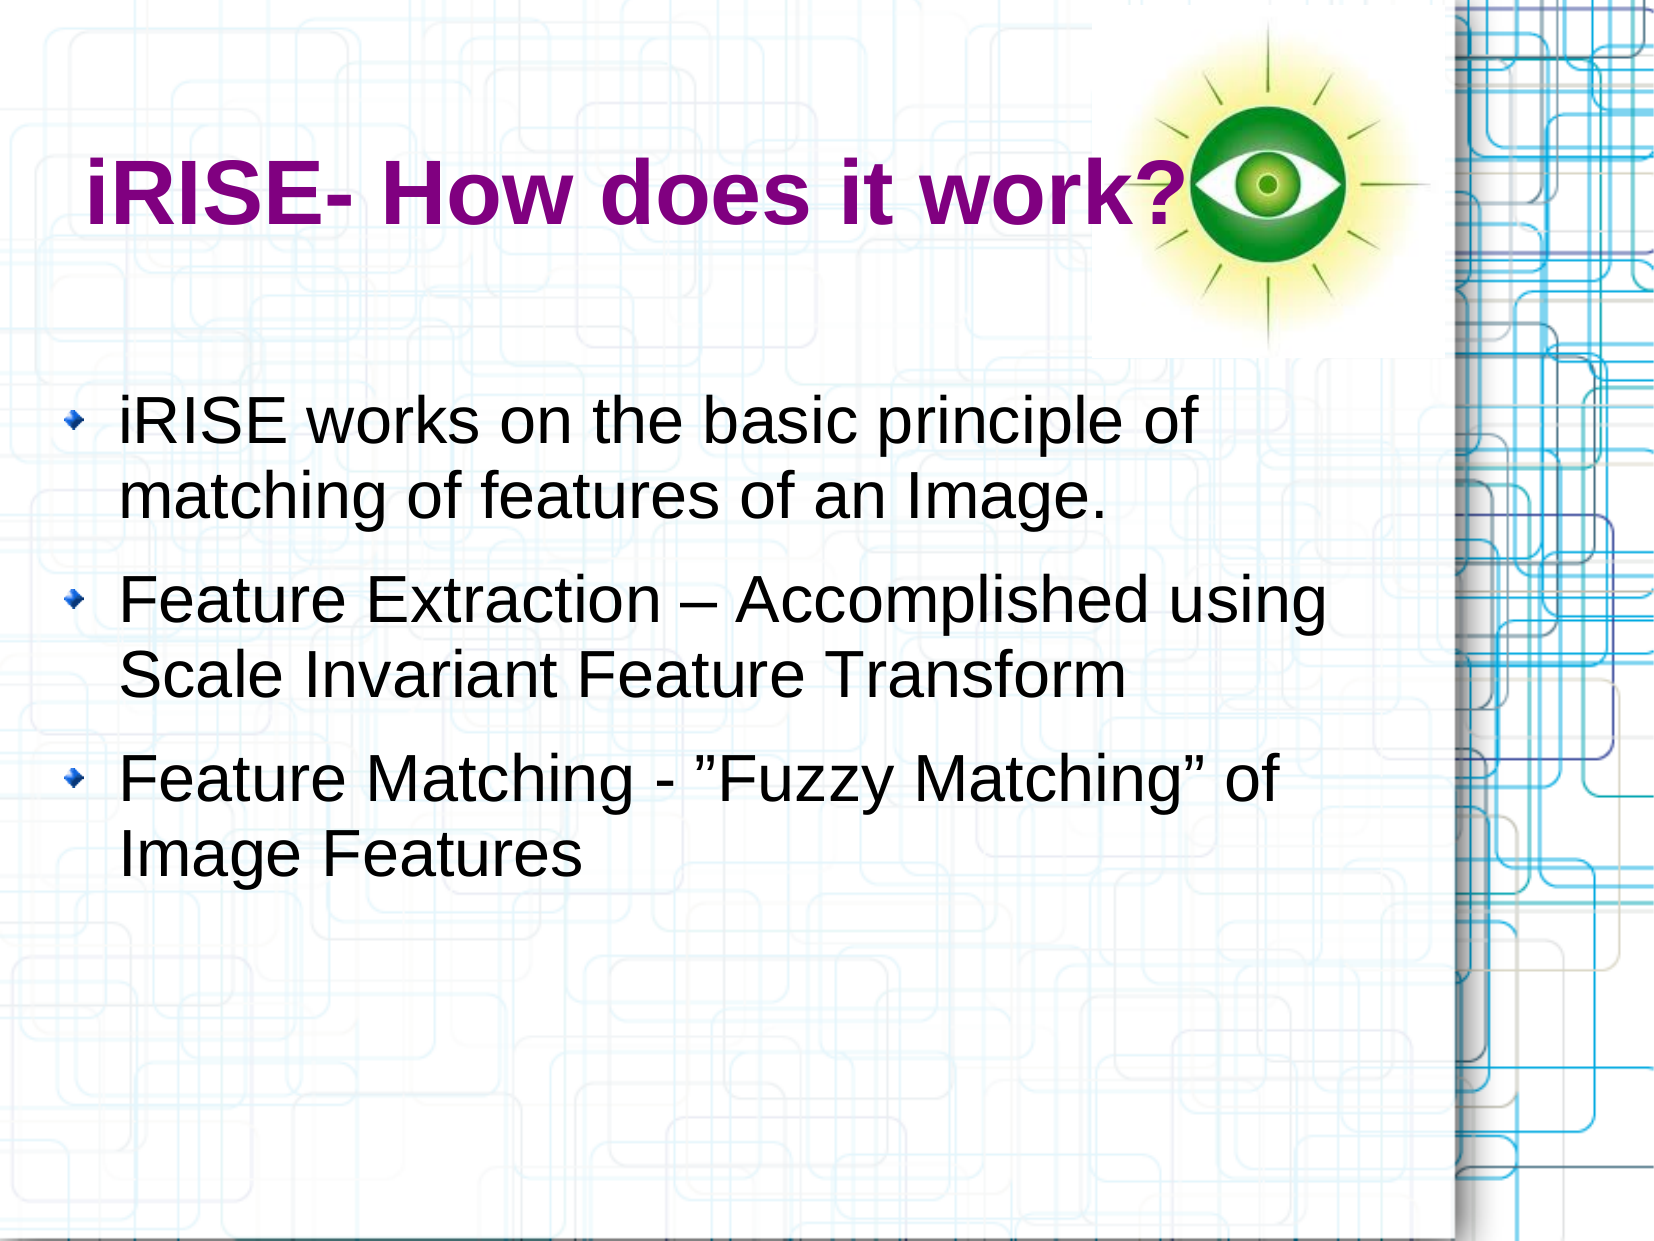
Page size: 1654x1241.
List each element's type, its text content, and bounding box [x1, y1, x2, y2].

list iRISE works on the basic principle of matching of features of an Image. Feature Extraction – Accomplished using Scale Invariant Feature Transform Feature Matching - ”Fuzzy Matching” of Image Features [47, 382, 1382, 1004]
title iRISE- How does it work? [0, 88, 1317, 296]
picture [0, 0, 1654, 1241]
